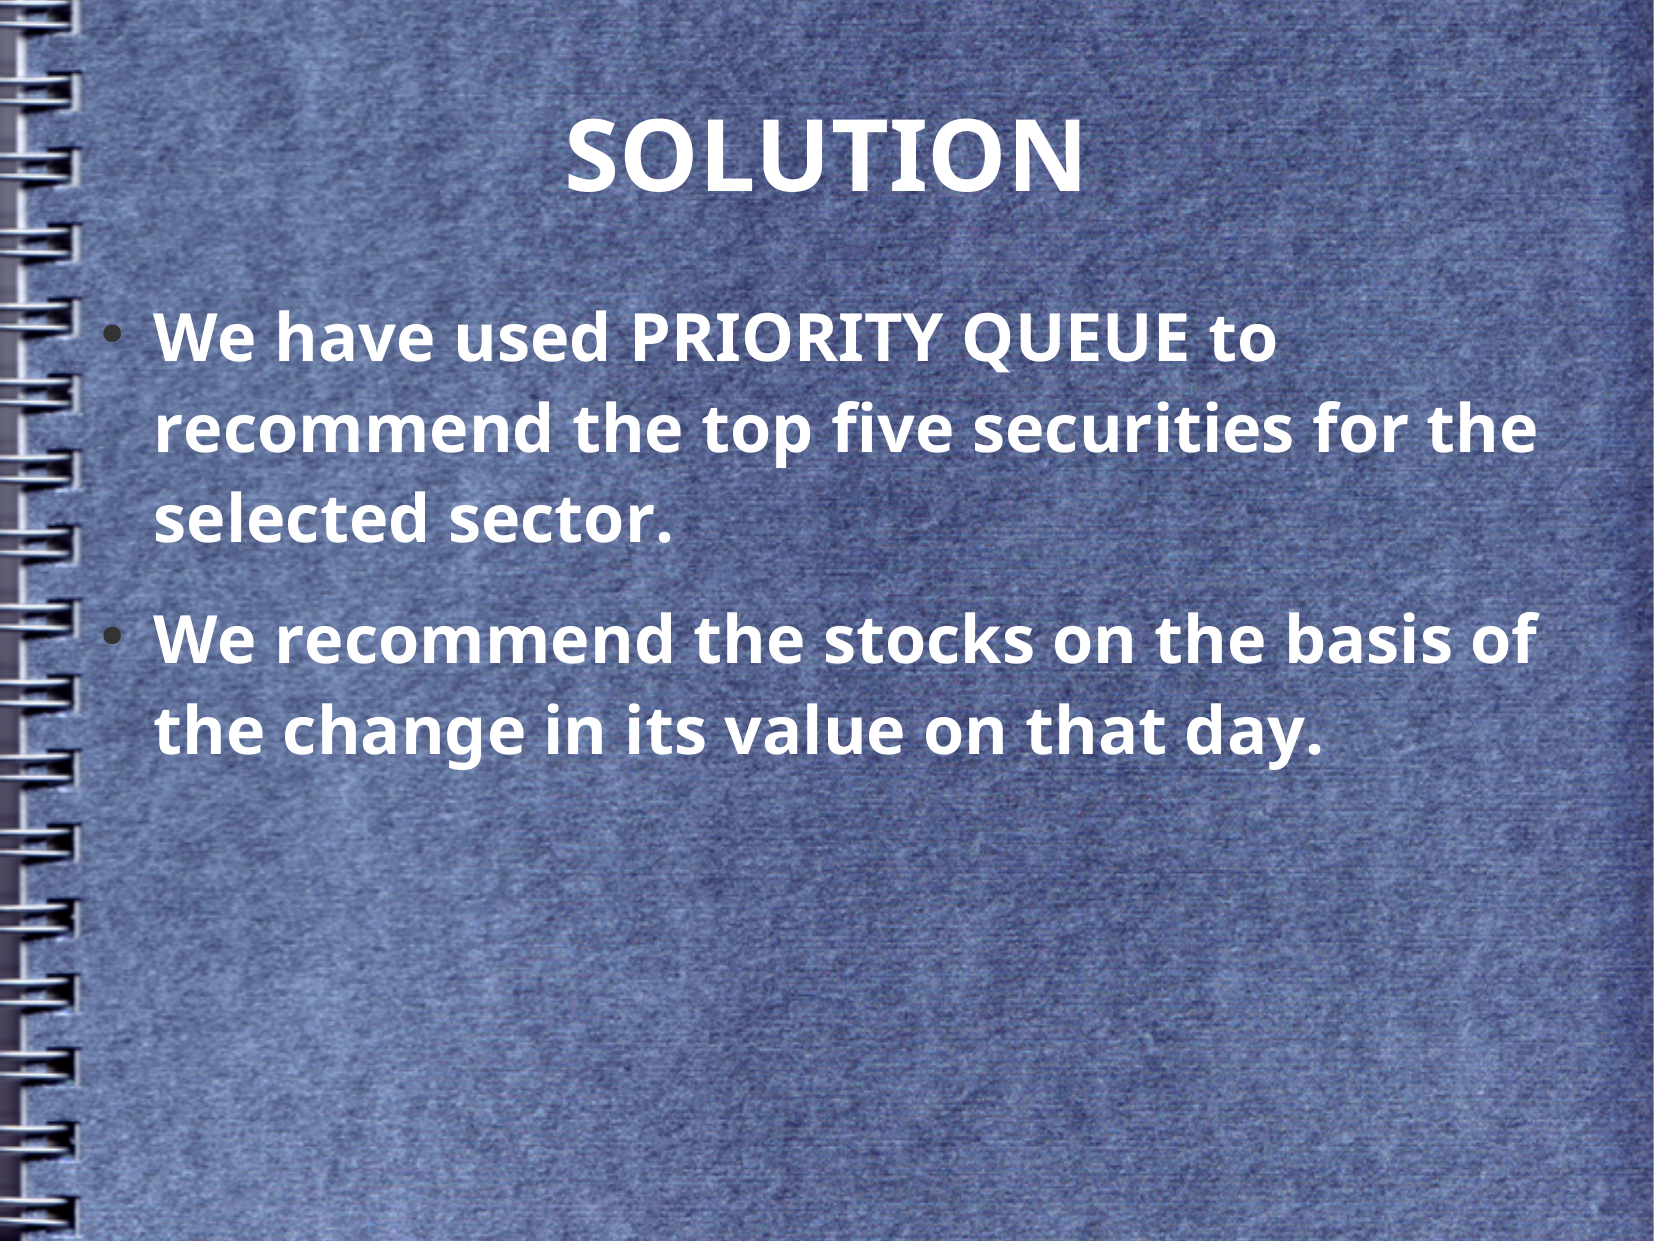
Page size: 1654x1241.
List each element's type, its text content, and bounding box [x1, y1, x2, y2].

list We have used PRIORITY QUEUE to recommend the top five securities for the selected sector. We recommend the stocks on the basis of the change in its value on that day. [82, 290, 1571, 1109]
title SOLUTION [82, 49, 1571, 257]
picture [0, 0, 1654, 1241]
